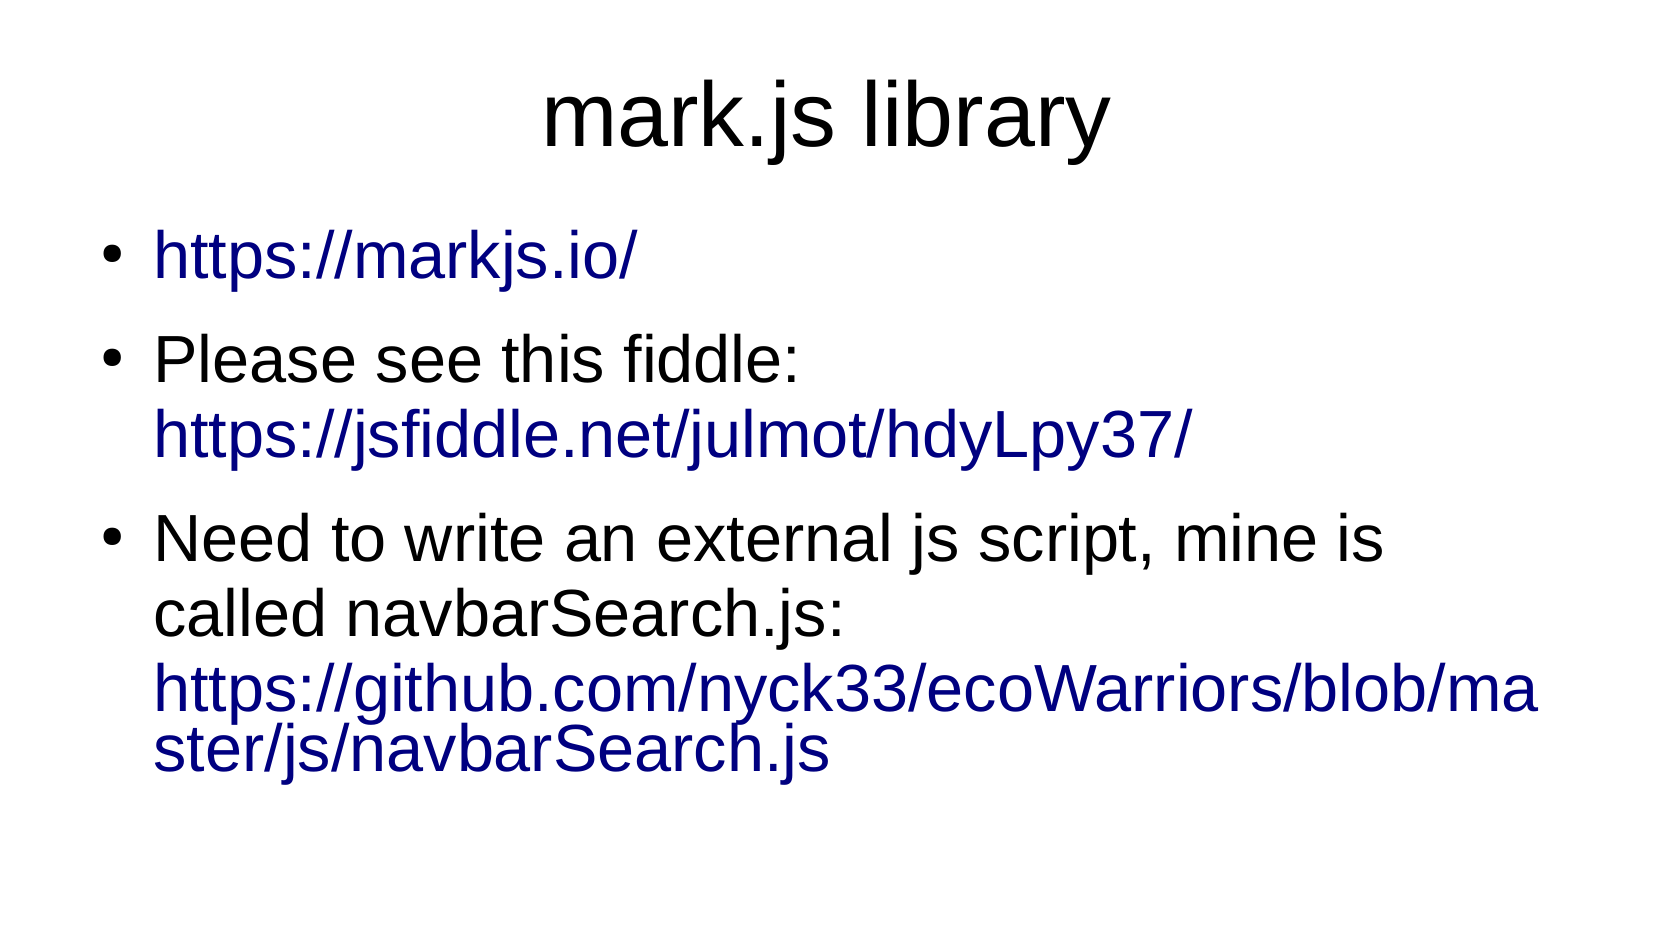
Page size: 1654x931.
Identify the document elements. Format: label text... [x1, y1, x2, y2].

list https://markjs.io/ Please see this fiddle: https://jsfiddle.net/julmot/hdyLpy37/ Need to write an external js script, mine is called navbarSearch.js: https://github.com/nyck33/ecoWarriors/blob/master/js/navbarSearch.js [82, 217, 1571, 898]
title mark.js library [82, 37, 1571, 193]
